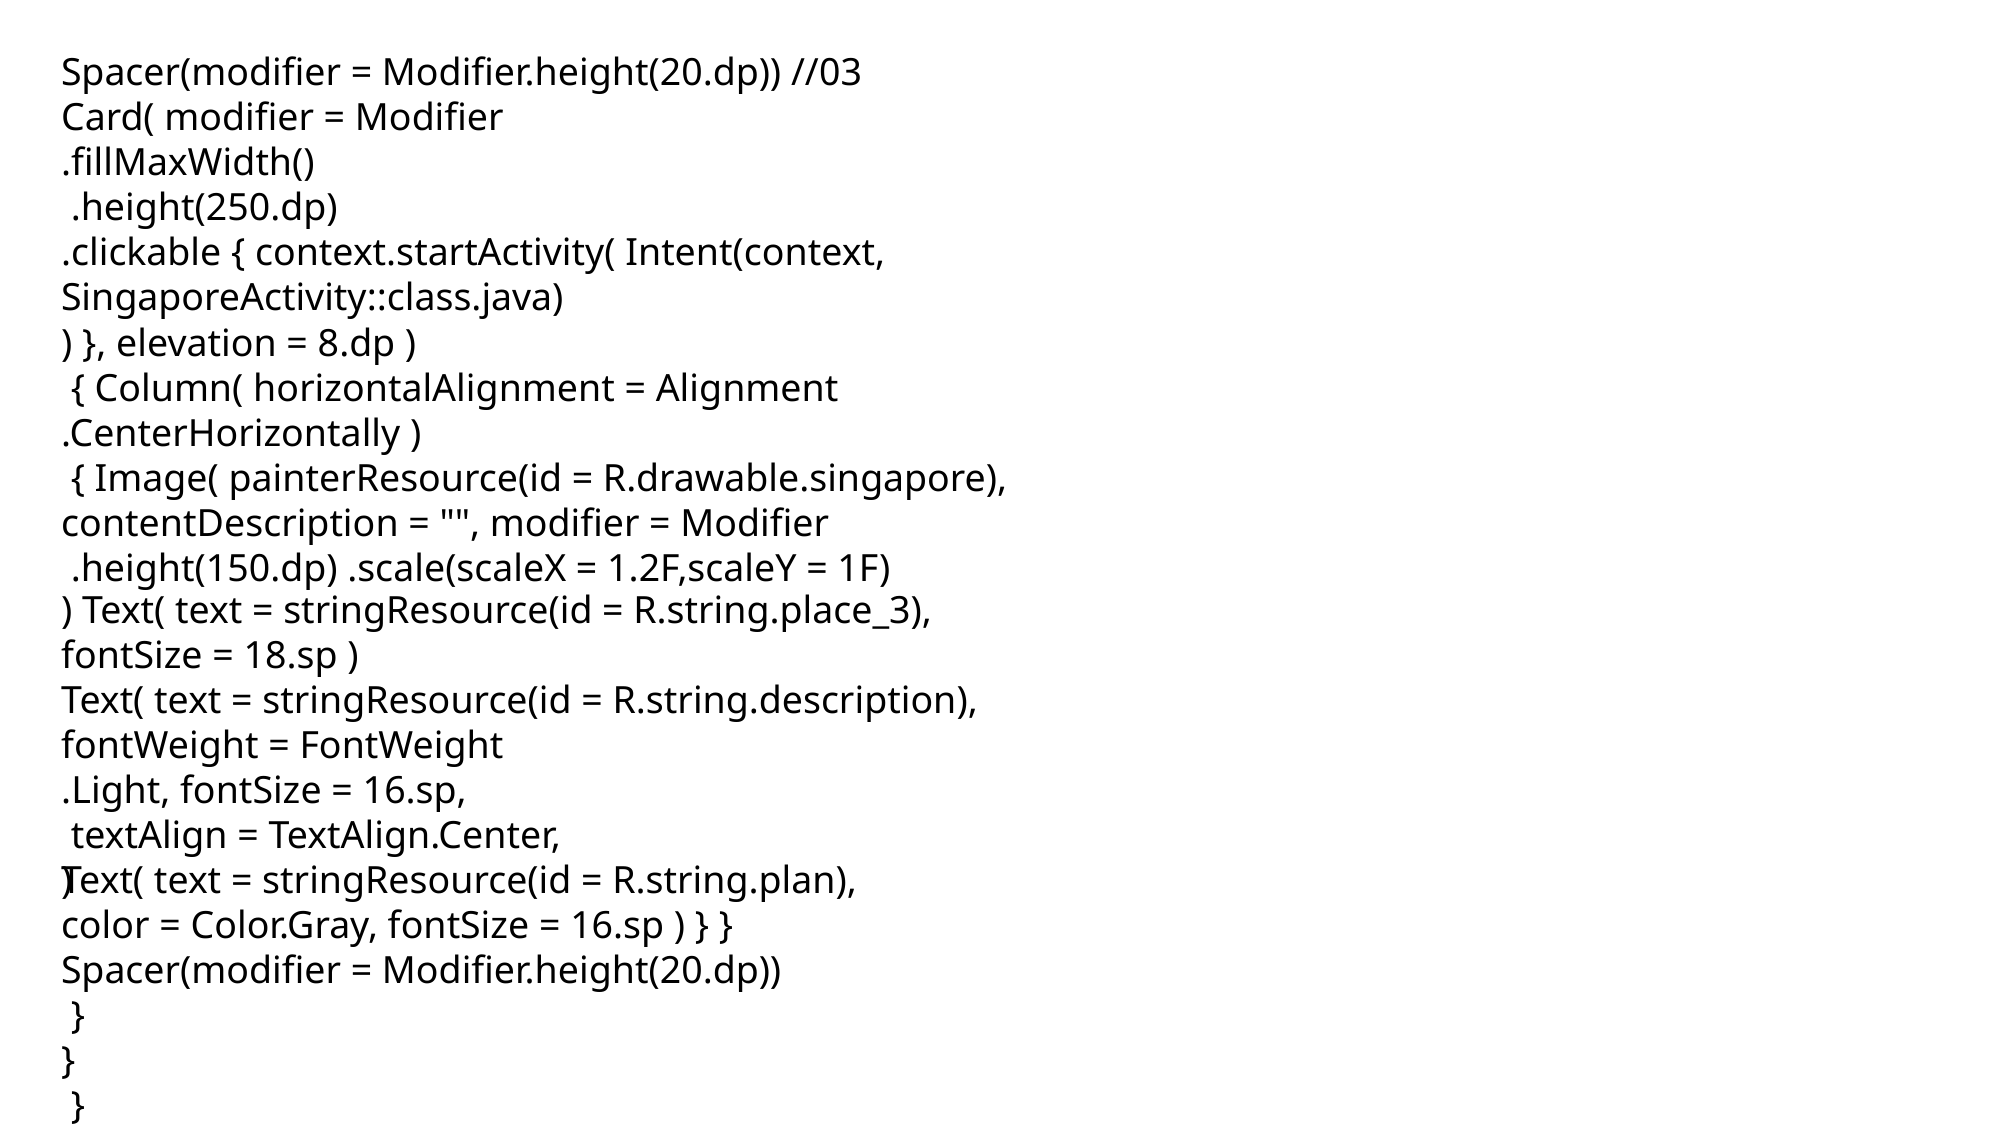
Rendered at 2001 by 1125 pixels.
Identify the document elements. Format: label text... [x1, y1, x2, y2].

text_box Spacer(modifier = Modifier.height(20.dp)) //03 Card( modifier = Modifier .fillMaxWidth() .height(250.dp) .clickable { context.startActivity( Intent(context, SingaporeActivity::class.java) [46, 40, 907, 311]
text_box ) Text( text = stringResource(id = R.string.place_3), fontSize = 18.sp ) Text( text = stringResource(id = R.string.description), fontWeight = FontWeight .Light, fontSize = 16.sp, textAlign = TextAlign.Center, ) [46, 578, 1176, 912]
text_box Text( text = stringResource(id = R.string.plan), color = Color.Gray, fontSize = 16.sp ) } } Spacer(modifier = Modifier.height(20.dp)) } } } [46, 848, 933, 1125]
text_box ) }, elevation = 8.dp ) { Column( horizontalAlignment = Alignment .CenterHorizontally ) { Image( painterResource(id = R.drawable.singapore), contentDescription = "", modifier = Modifier .height(150.dp) .scale(scaleX = 1.2F,scaleY = 1F) [46, 311, 1226, 600]
